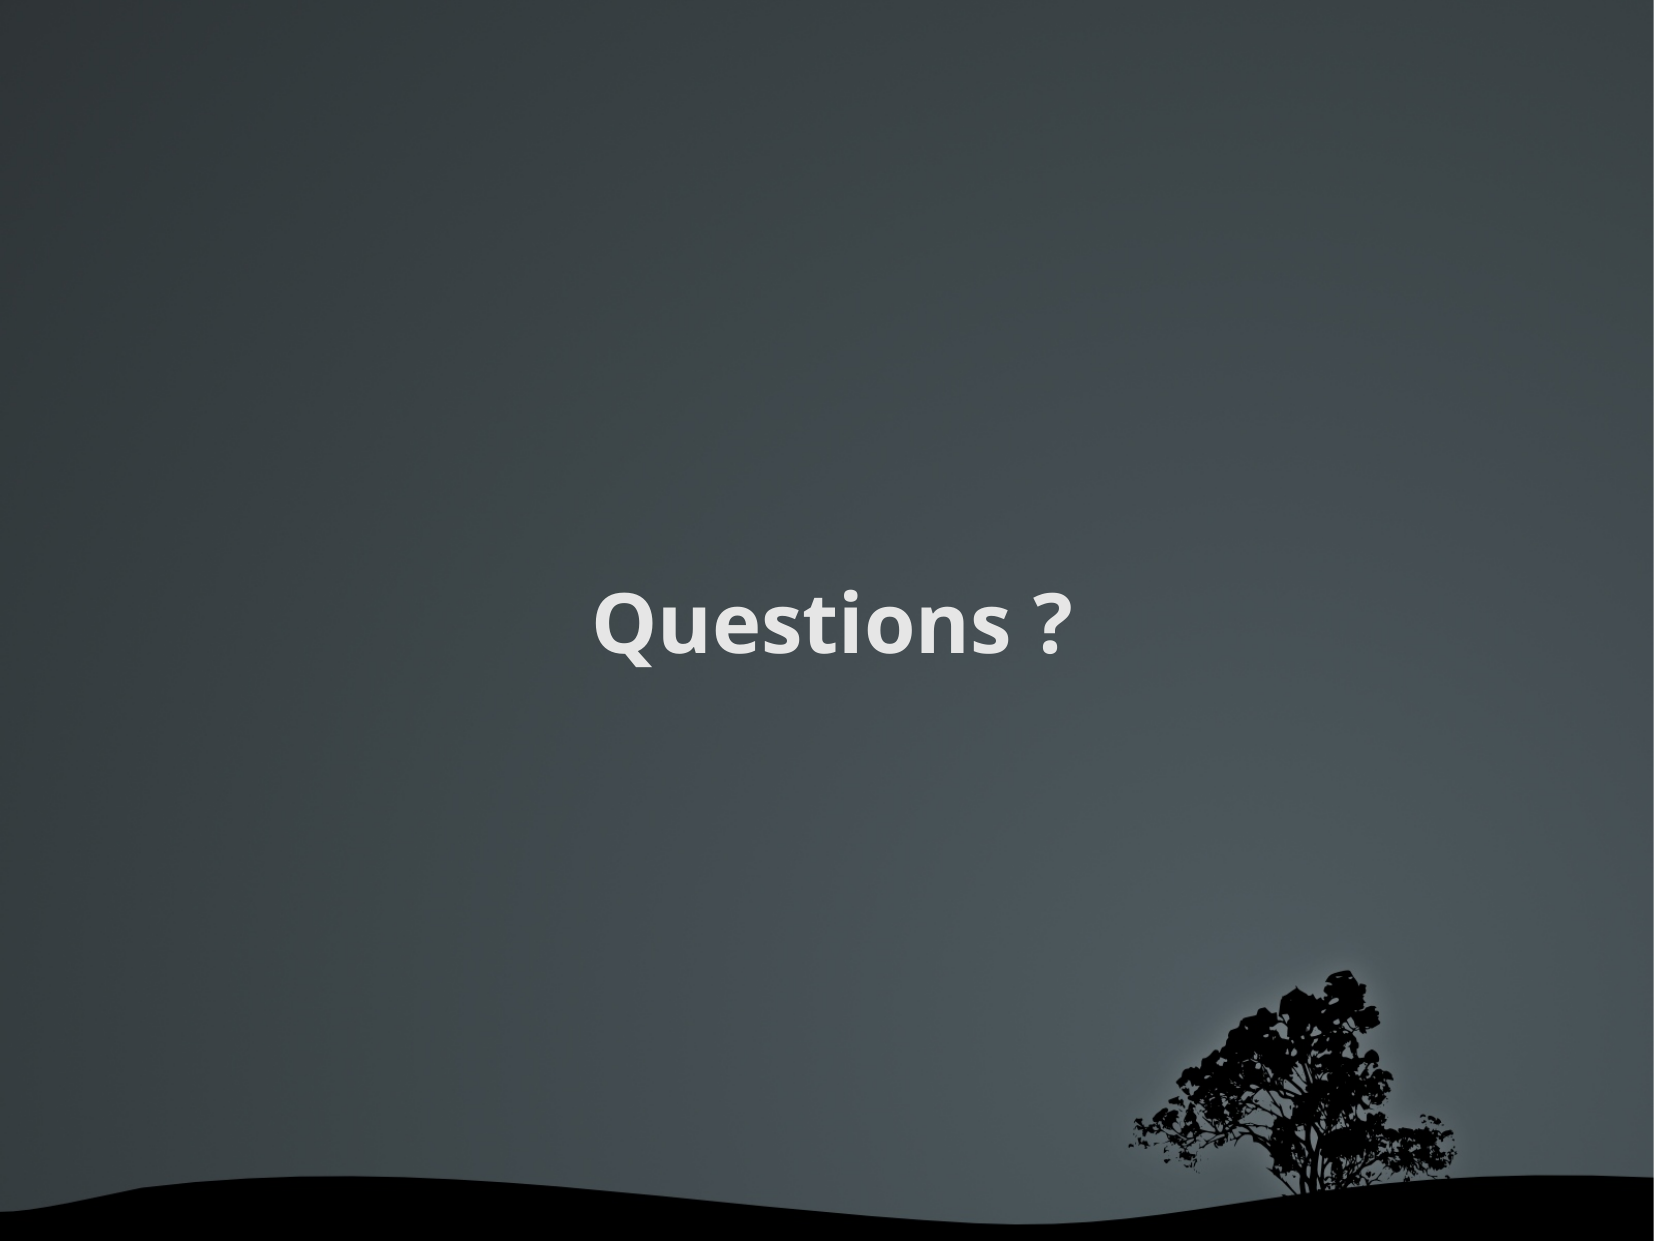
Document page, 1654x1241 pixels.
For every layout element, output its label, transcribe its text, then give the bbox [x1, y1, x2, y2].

title Questions ? [88, 525, 1577, 718]
picture [0, 0, 1654, 1241]
